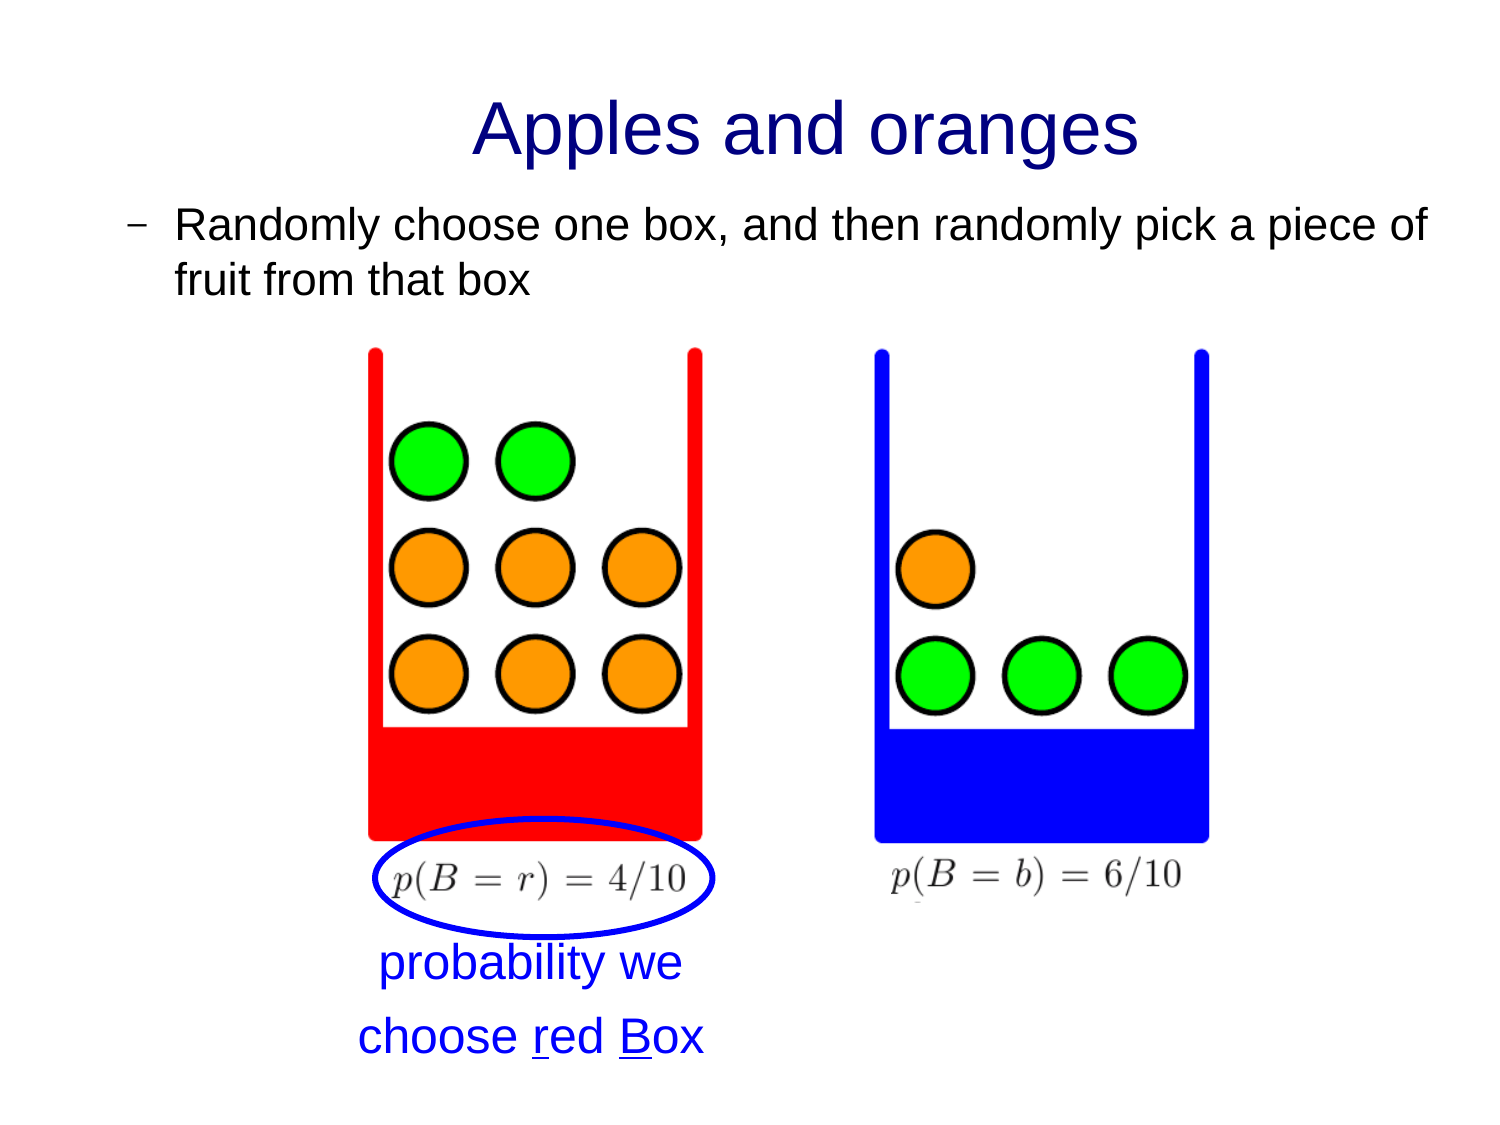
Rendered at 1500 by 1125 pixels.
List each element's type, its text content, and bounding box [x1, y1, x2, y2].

picture [389, 854, 690, 902]
text_box probability we choose red Box [342, 921, 720, 1072]
picture [891, 853, 1183, 903]
list Randomly choose one box, and then randomly pick a piece of fruit from that box [37, 187, 1500, 1125]
picture [871, 345, 1213, 847]
picture [367, 346, 705, 845]
title Apples and oranges [149, 65, 1463, 179]
picture [413, 822, 674, 845]
